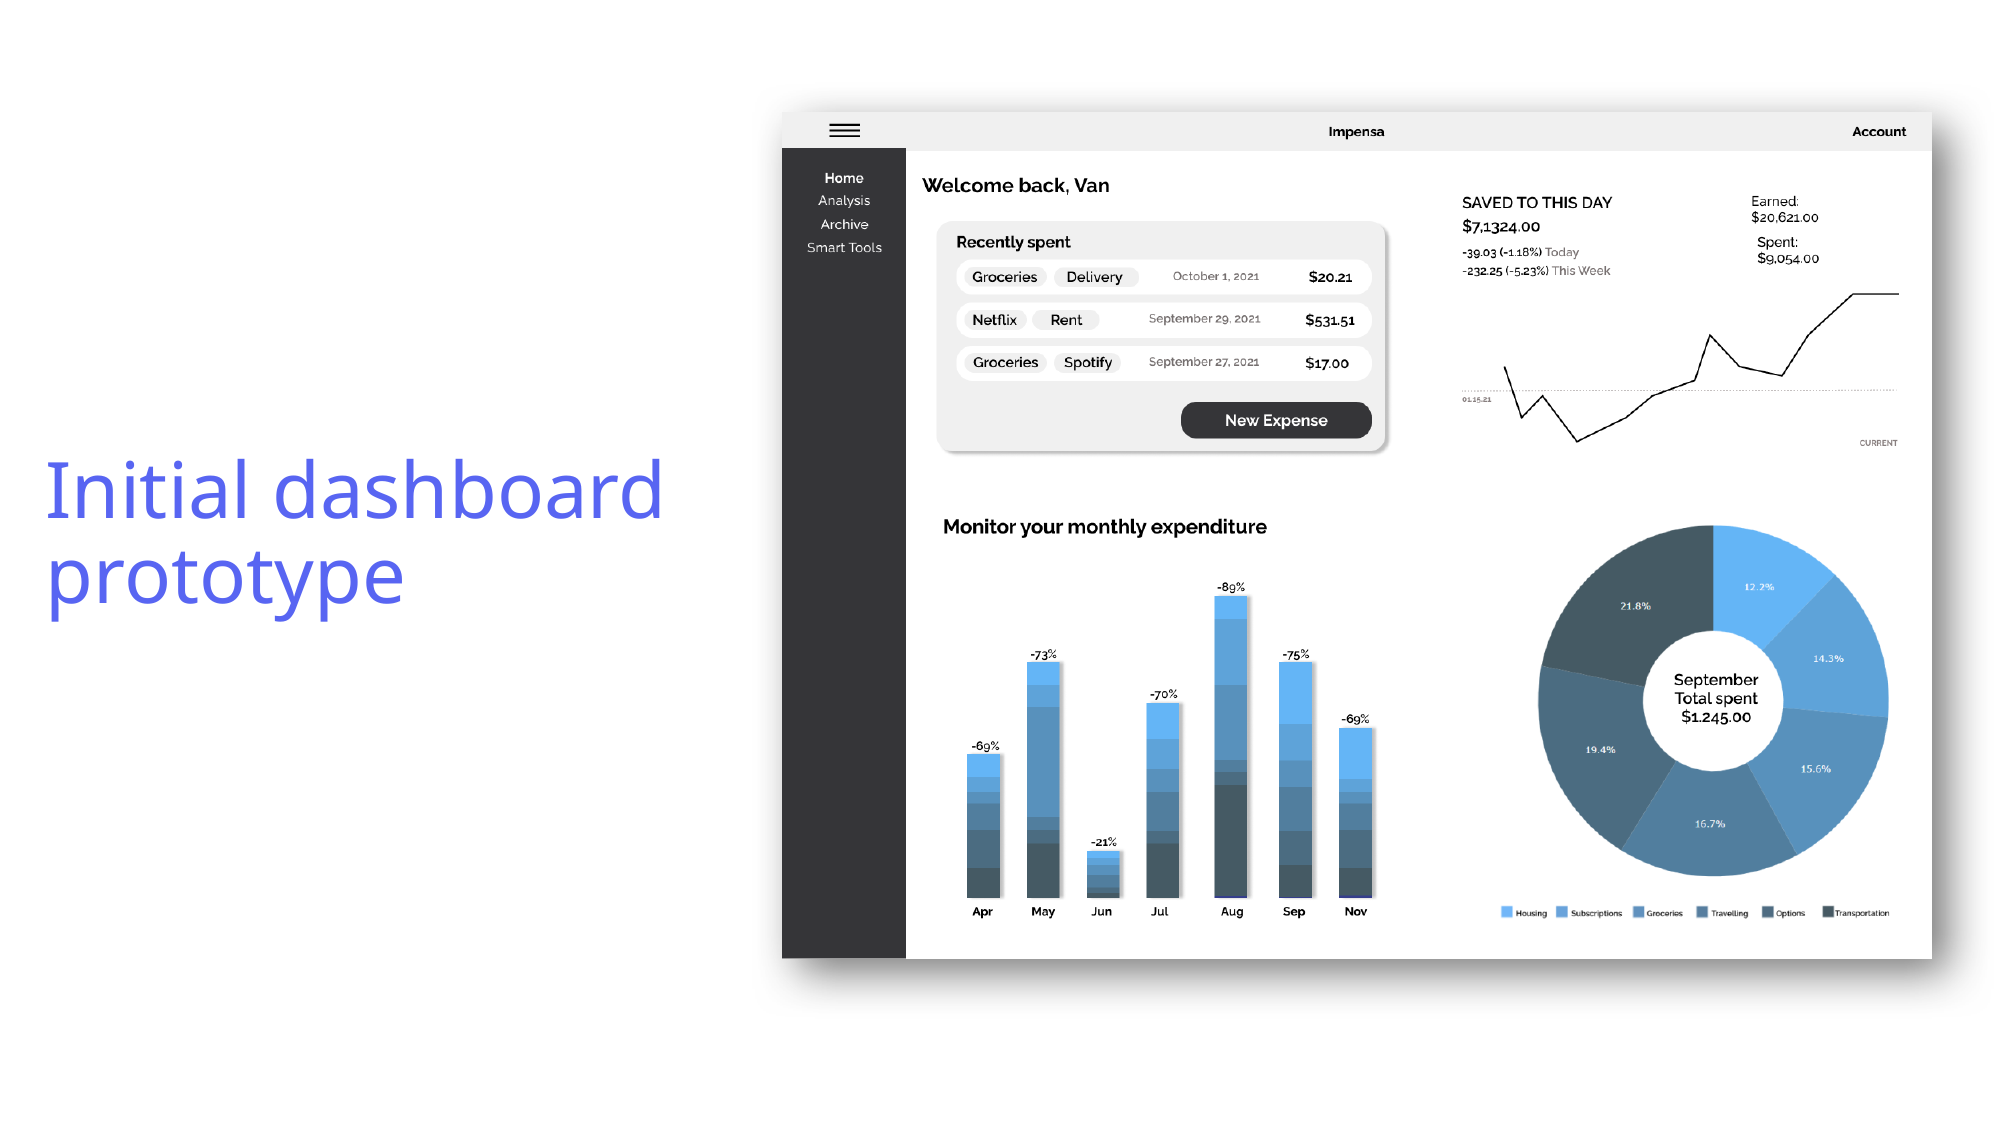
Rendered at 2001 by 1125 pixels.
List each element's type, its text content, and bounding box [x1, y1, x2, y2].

title Initial dashboard prototype [30, 442, 764, 629]
picture [782, 112, 1932, 959]
